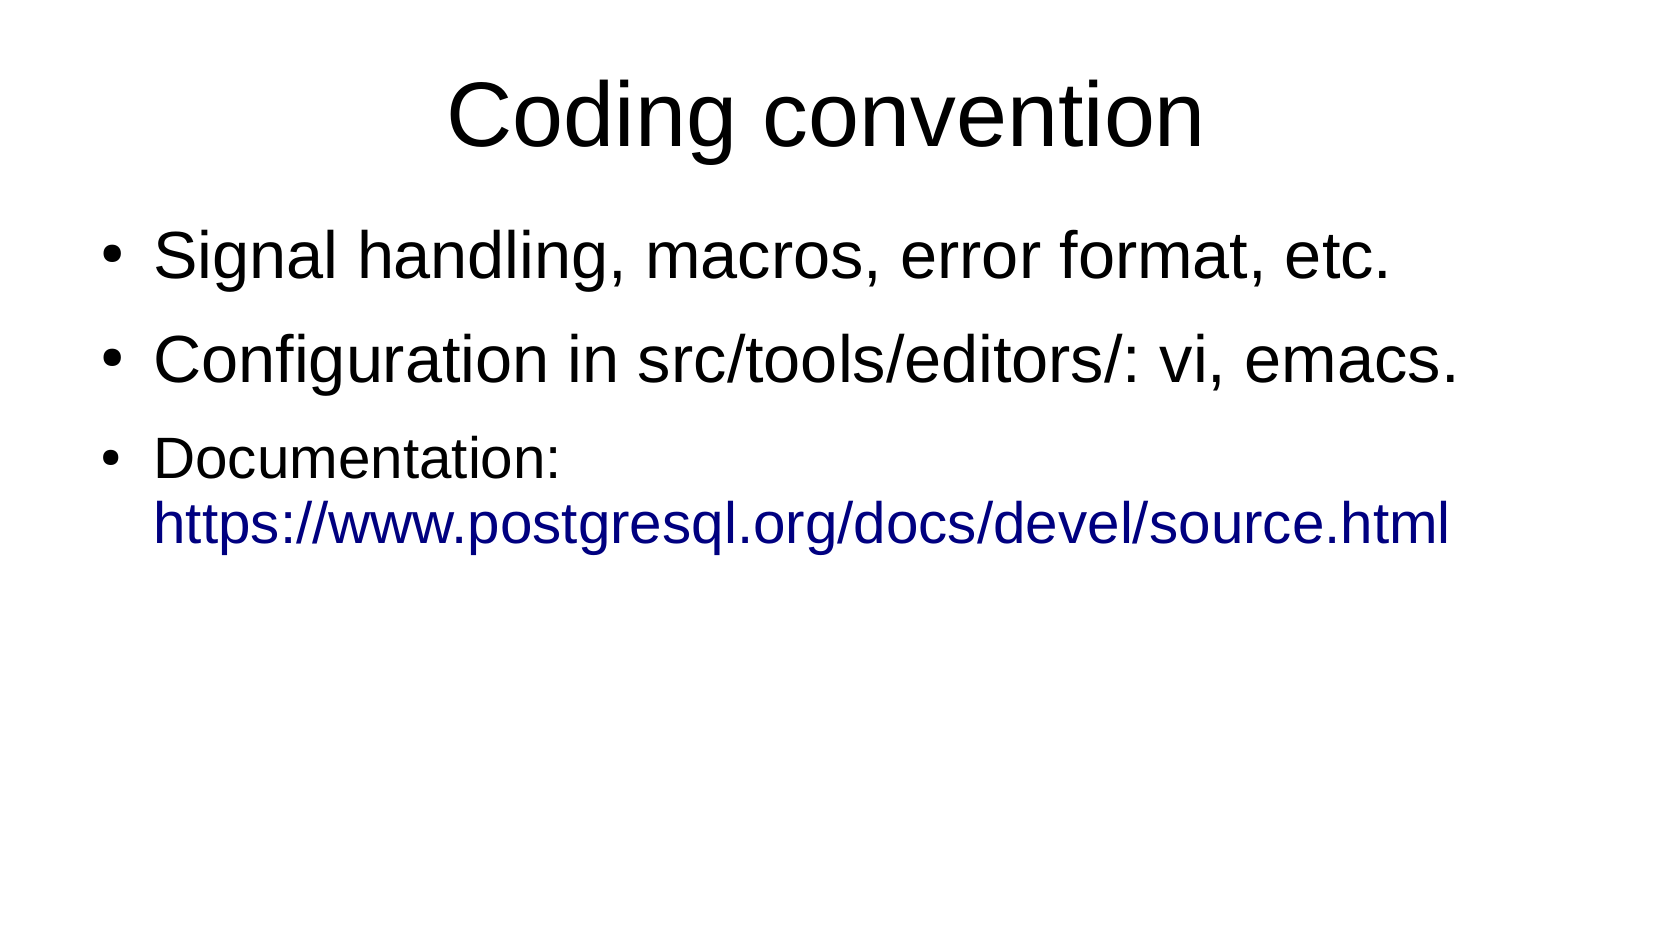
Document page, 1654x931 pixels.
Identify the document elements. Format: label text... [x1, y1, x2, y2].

list Signal handling, macros, error format, etc. Configuration in src/tools/editors/: vi, emacs. Documentation: https://www.postgresql.org/docs/devel/source.html [82, 217, 1571, 758]
title Coding convention [82, 37, 1571, 193]
